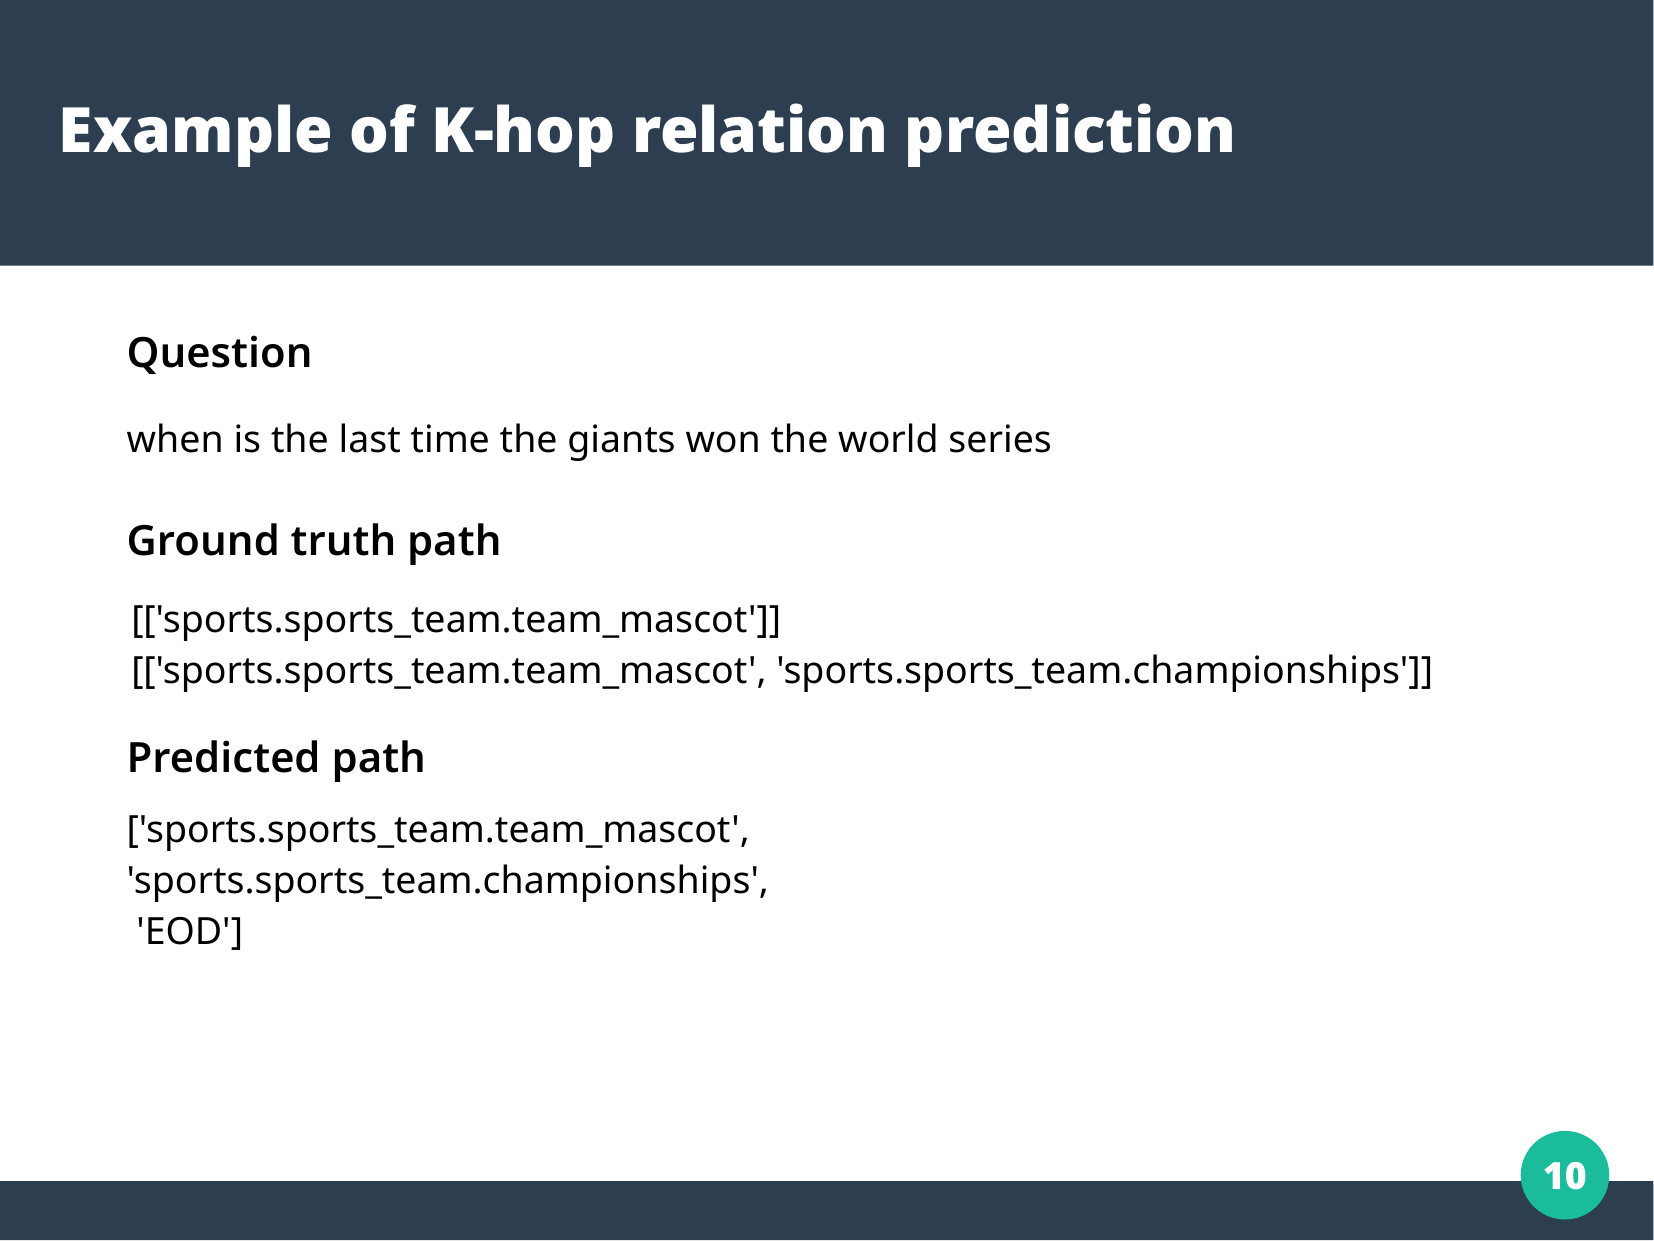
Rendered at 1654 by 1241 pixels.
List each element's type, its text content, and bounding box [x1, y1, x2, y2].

text_box Ground truth path [111, 503, 1321, 616]
text_box ['sports.sports_team.team_mascot', 'sports.sports_team.championships', 'EOD'] [111, 795, 1642, 941]
text_box [['sports.sports_team.team_mascot']] [['sports.sports_team.team_mascot', 'sports.sports_team.championships']] [116, 585, 1550, 687]
text_box Predicted path [111, 720, 1321, 795]
text_box when is the last time the giants won the world series [111, 405, 1137, 464]
title Example of K-hop relation prediction [59, 49, 1595, 207]
text_box Question [111, 315, 1321, 427]
